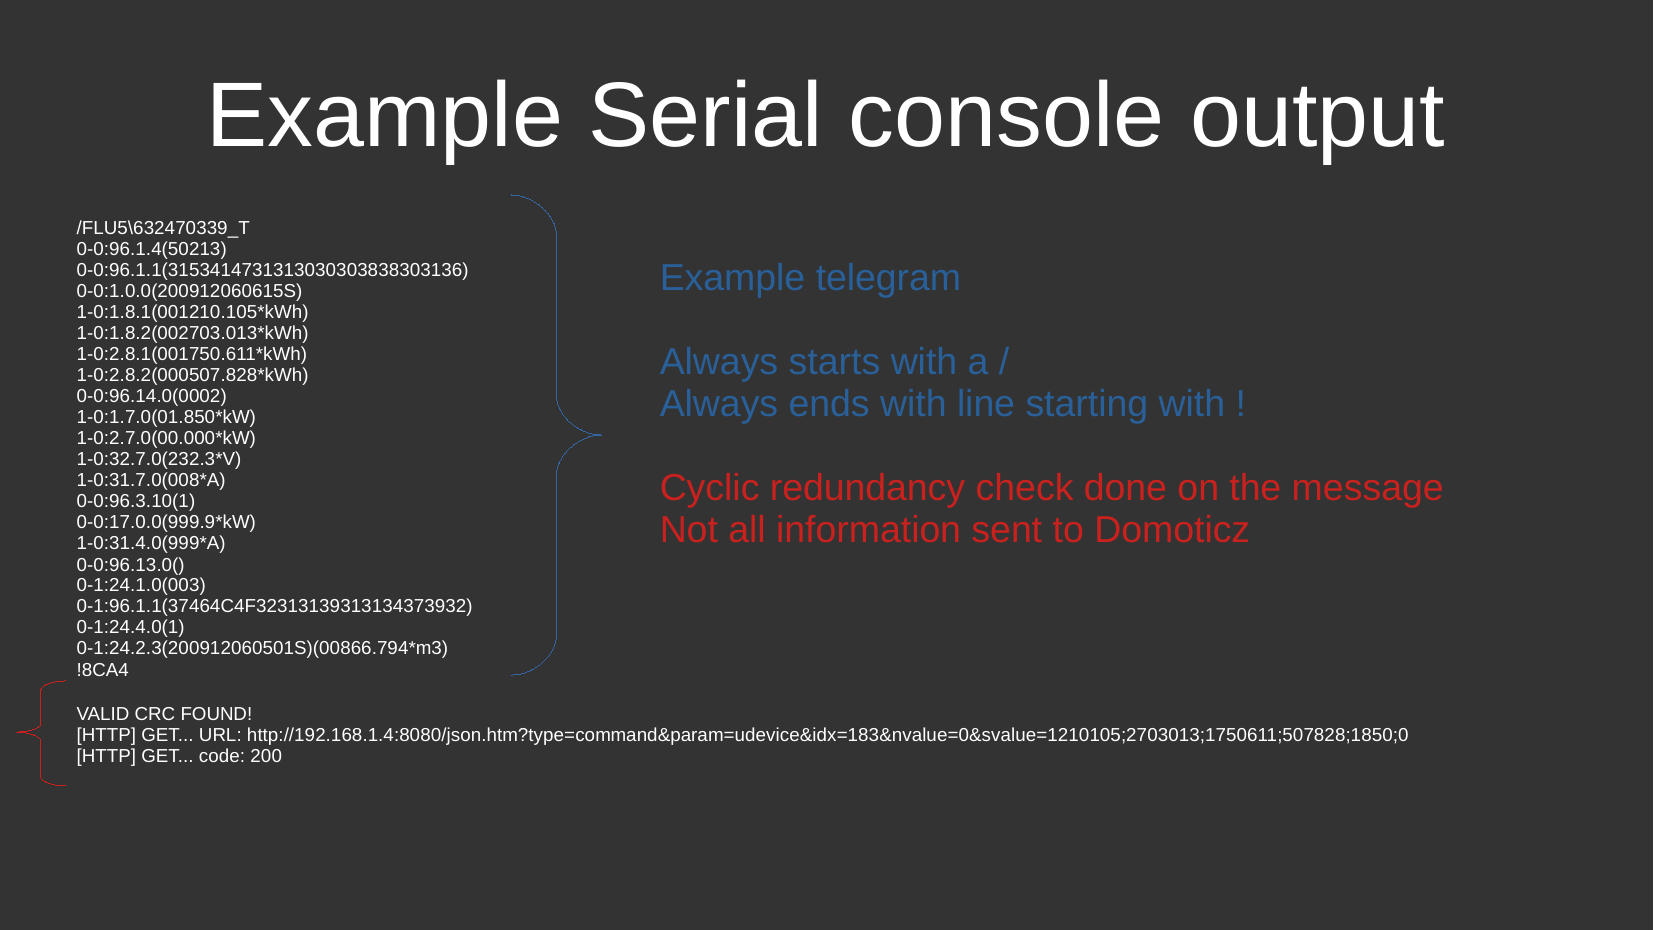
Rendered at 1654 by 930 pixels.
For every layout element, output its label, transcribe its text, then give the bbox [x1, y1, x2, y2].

subtitle /FLU5\632470339_T 0-0:96.1.4(50213) 0-0:96.1.1(3153414731313030303838303136) 0-0:1.0.0(200912060615S) 1-0:1.8.1(001210.105*kWh) 1-0:1.8.2(002703.013*kWh) 1-0:2.8.1(001750.611*kWh) 1-0:2.8.2(000507.828*kWh) 0-0:96.14.0(0002) 1-0:1.7.0(01.850*kW) 1-0:2.7.0(00.000*kW) 1-0:32.7.0(232.3*V) 1-0:31.7.0(008*A) 0-0:96.3.10(1) 0-0:17.0.0(999.9*kW) 1-0:31.4.0(999*A) 0-0:96.13.0() 0-1:24.1.0(003) 0-1:96.1.1(37464C4F32313139313134373932) 0-1:24.4.0(1) 0-1:24.2.3(200912060501S)(00866.794*m3) !8CA4 VALID CRC FOUND! [HTTP] GET... URL: http://192.168.1.4:8080/json.htm?type=command&param=udevice&idx=183&nvalue=0&svalue=1210105;2703013;1750611;507828;1850;0 [HTTP] GET... code: 200 [76, 217, 1565, 842]
title Example Serial console output [82, 37, 1571, 193]
text_box Example telegram Always starts with a / Always ends with line starting with ! Cyclic redundancy check done on the message Not all information sent to Domoticz [645, 249, 1516, 601]
